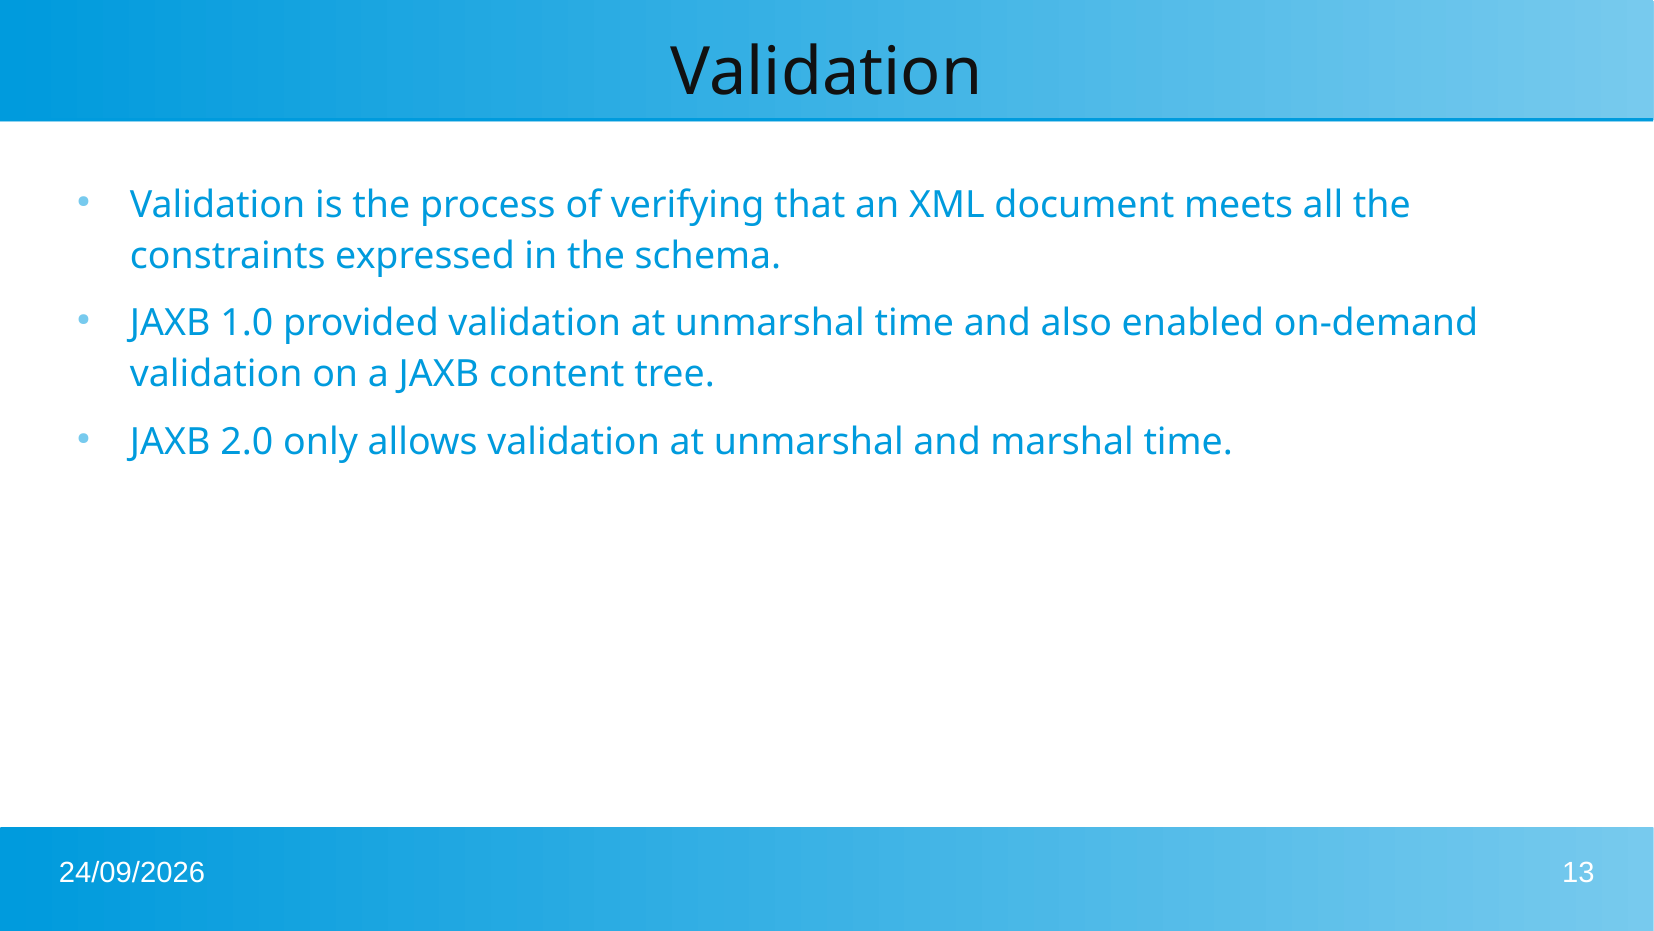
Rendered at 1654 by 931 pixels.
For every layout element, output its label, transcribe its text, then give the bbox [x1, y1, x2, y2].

list Validation is the process of verifying that an XML document meets all the constraints expressed in the schema. JAXB 1.0 provided validation at unmarshal time and also enabled on-demand validation on a JAXB content tree. JAXB 2.0 only allows validation at unmarshal and marshal time. [59, 177, 1595, 768]
title Validation [59, 29, 1595, 108]
